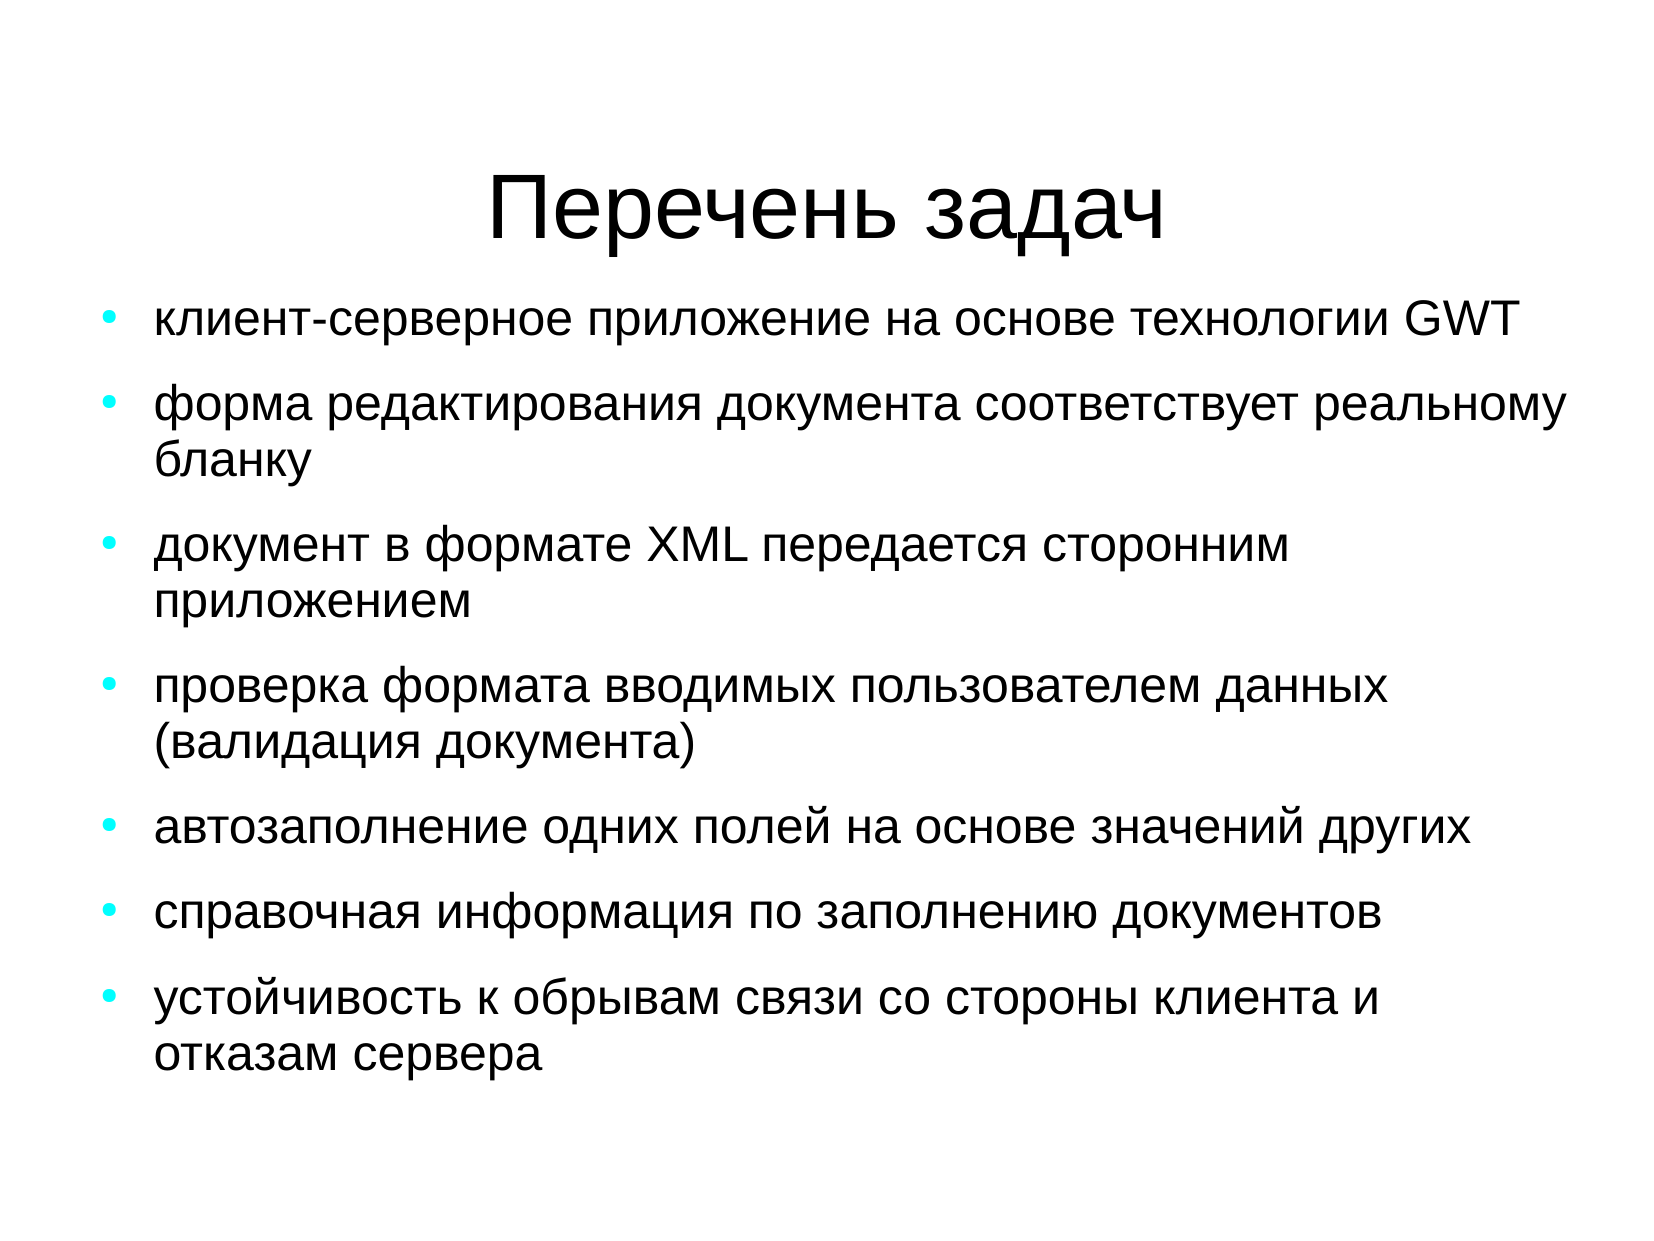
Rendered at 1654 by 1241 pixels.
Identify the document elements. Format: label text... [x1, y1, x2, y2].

list клиент-серверное приложение на основе технологии GWT форма редактирования документа соответствует реальному бланку документ в формате XML передается сторонним приложением проверка формата вводимых пользователем данных (валидация документа) автозаполнение одних полей на основе значений других справочная информация по заполнению документов устойчивость к обрывам связи со стороны клиента и отказам сервера [82, 290, 1571, 1109]
title Перечень задач [121, 110, 1534, 290]
